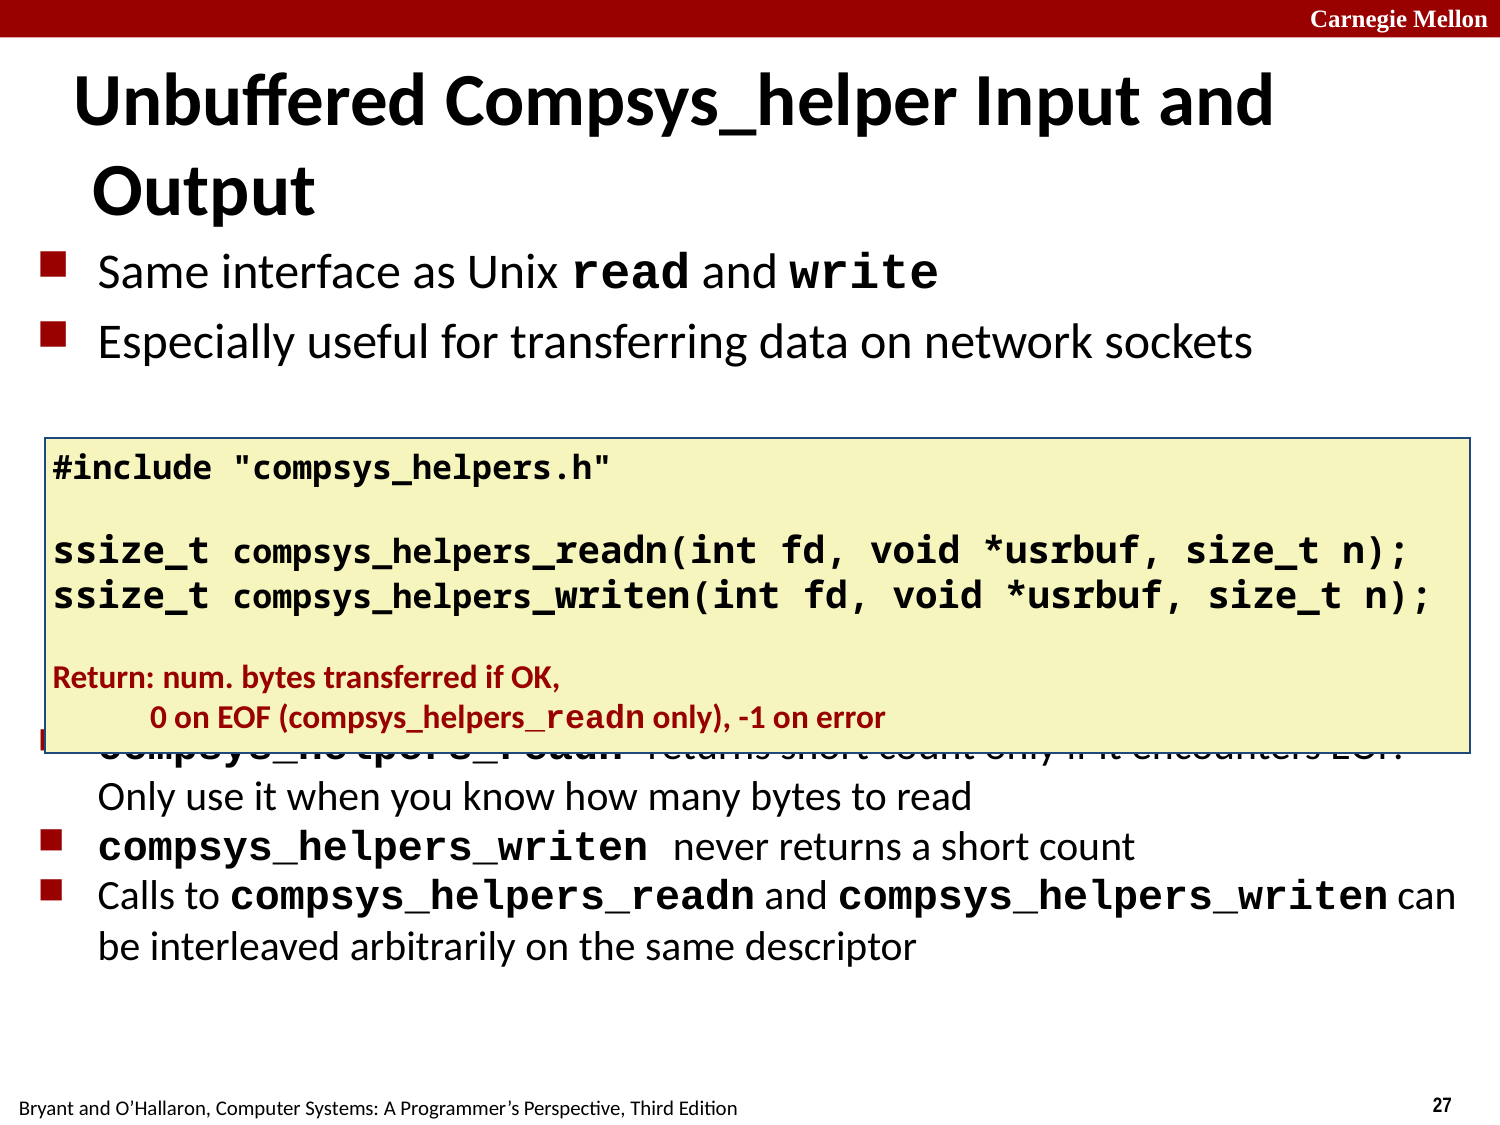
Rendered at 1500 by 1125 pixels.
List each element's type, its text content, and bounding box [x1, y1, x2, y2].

text_box Unbuffered Compsys_helper Input and Output [58, 78, 1304, 204]
text_box #include "compsys_helpers.h" ssize_t compsys_helpers_readn(int fd, void *usrbuf, size_t n); ssize_t compsys_helpers_writen(int fd, void *usrbuf, size_t n); Return: num. bytes transferred if OK, 0 on EOF (compsys_helpers_readn only), -1 on error [45, 438, 1471, 754]
text_box Same interface as Unix read and write Especially useful for transferring data on network sockets compsys_helpers_readn returns short count only if it encounters EOF. Only use it when you know how many bytes to read compsys_helpers_writen never returns a short count Calls to compsys_helpers_readn and compsys_helpers_writen can be interleaved arbitrarily on the same descriptor [26, 230, 1500, 1081]
